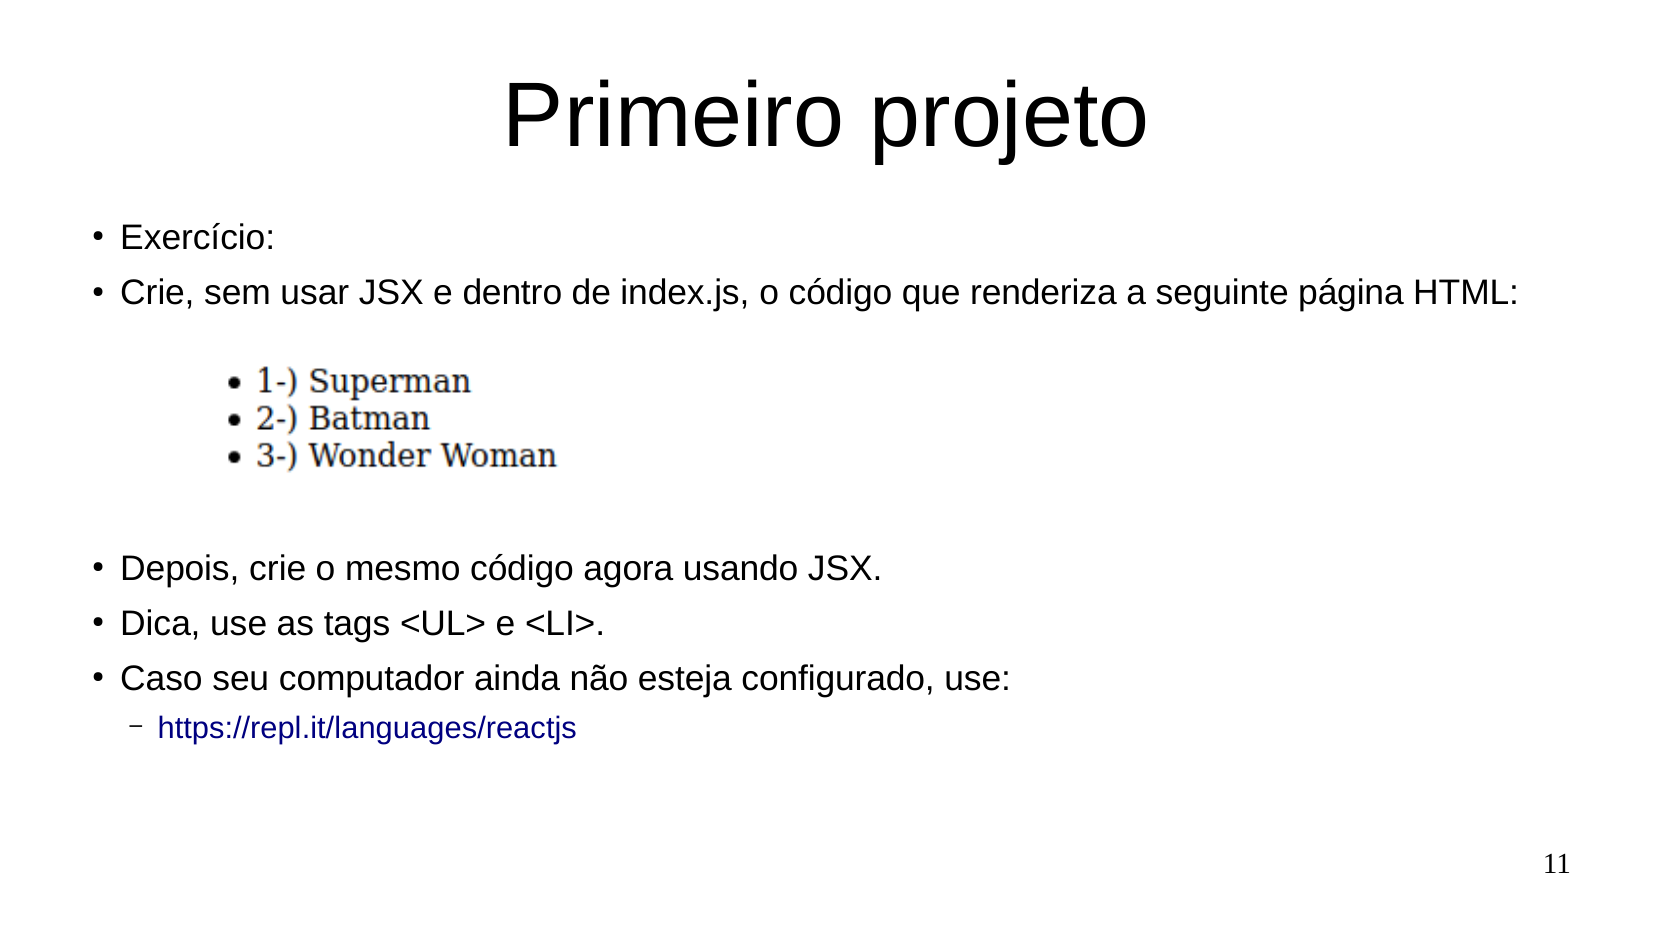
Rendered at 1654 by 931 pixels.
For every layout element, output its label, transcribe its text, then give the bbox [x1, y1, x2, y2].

picture [188, 336, 619, 520]
title Primeiro projeto [82, 37, 1571, 193]
list Exercício: Crie, sem usar JSX e dentro de index.js, o código que renderiza a seguinte página HTML: Depois, crie o mesmo código agora usando JSX. Dica, use as tags <UL> e <LI>. Caso seu computador ainda não esteja configurado, use: https://repl.it/languages/reactjs [82, 217, 1571, 758]
